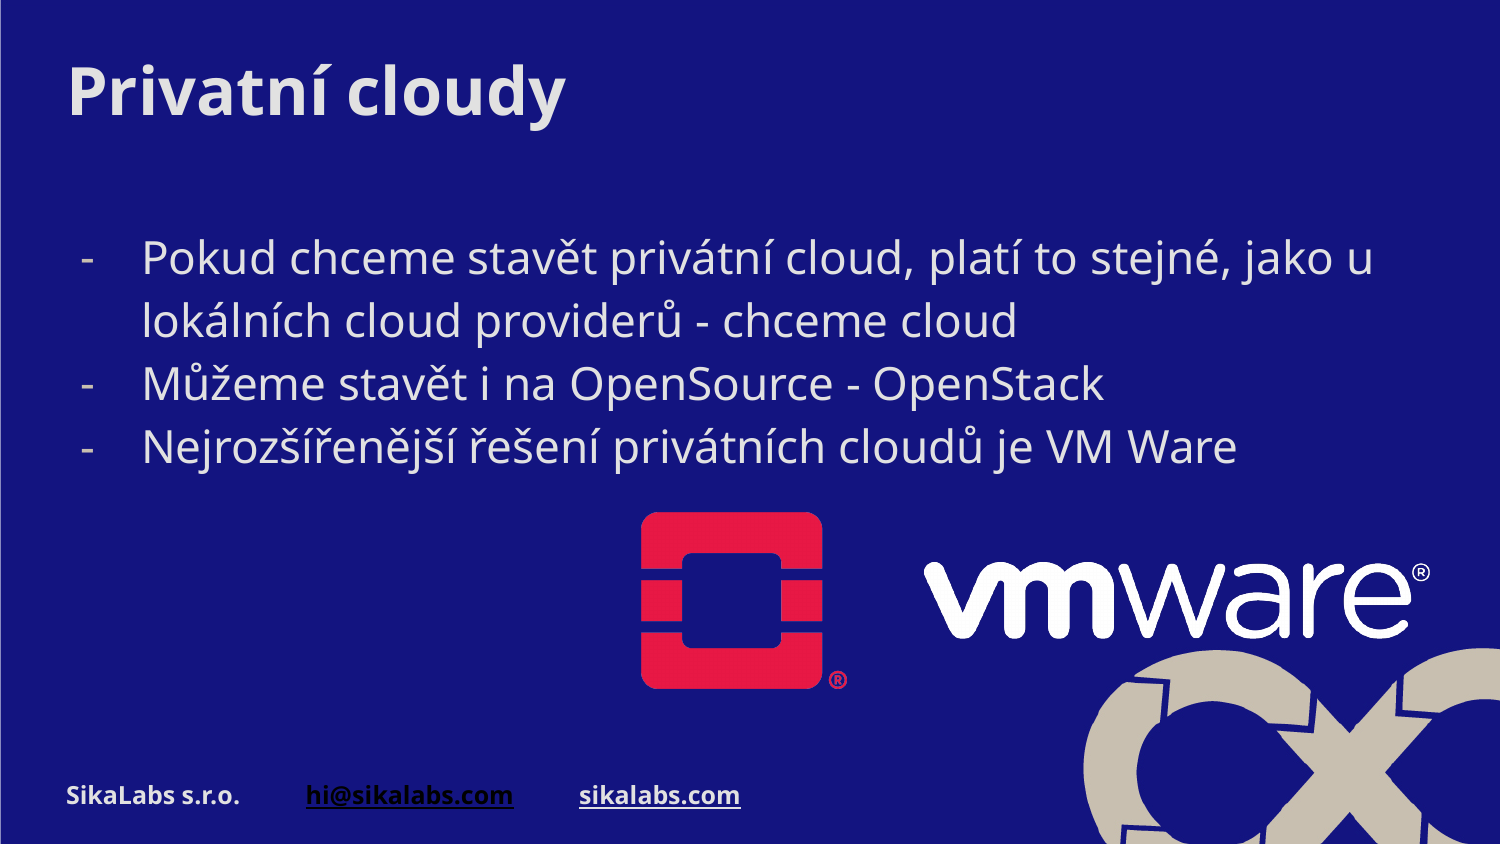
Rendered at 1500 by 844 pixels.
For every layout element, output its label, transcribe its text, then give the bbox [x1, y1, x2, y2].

title Privatní cloudy [51, 33, 1449, 128]
picture [0, 0, 1500, 844]
list Pokud chceme stavět privátní cloud, platí to stejné, jako u lokálních cloud providerů - chceme cloud Můžeme stavět i na OpenSource - OpenStack Nejrozšířenější řešení privátních cloudů je VM Ware [51, 205, 1437, 688]
